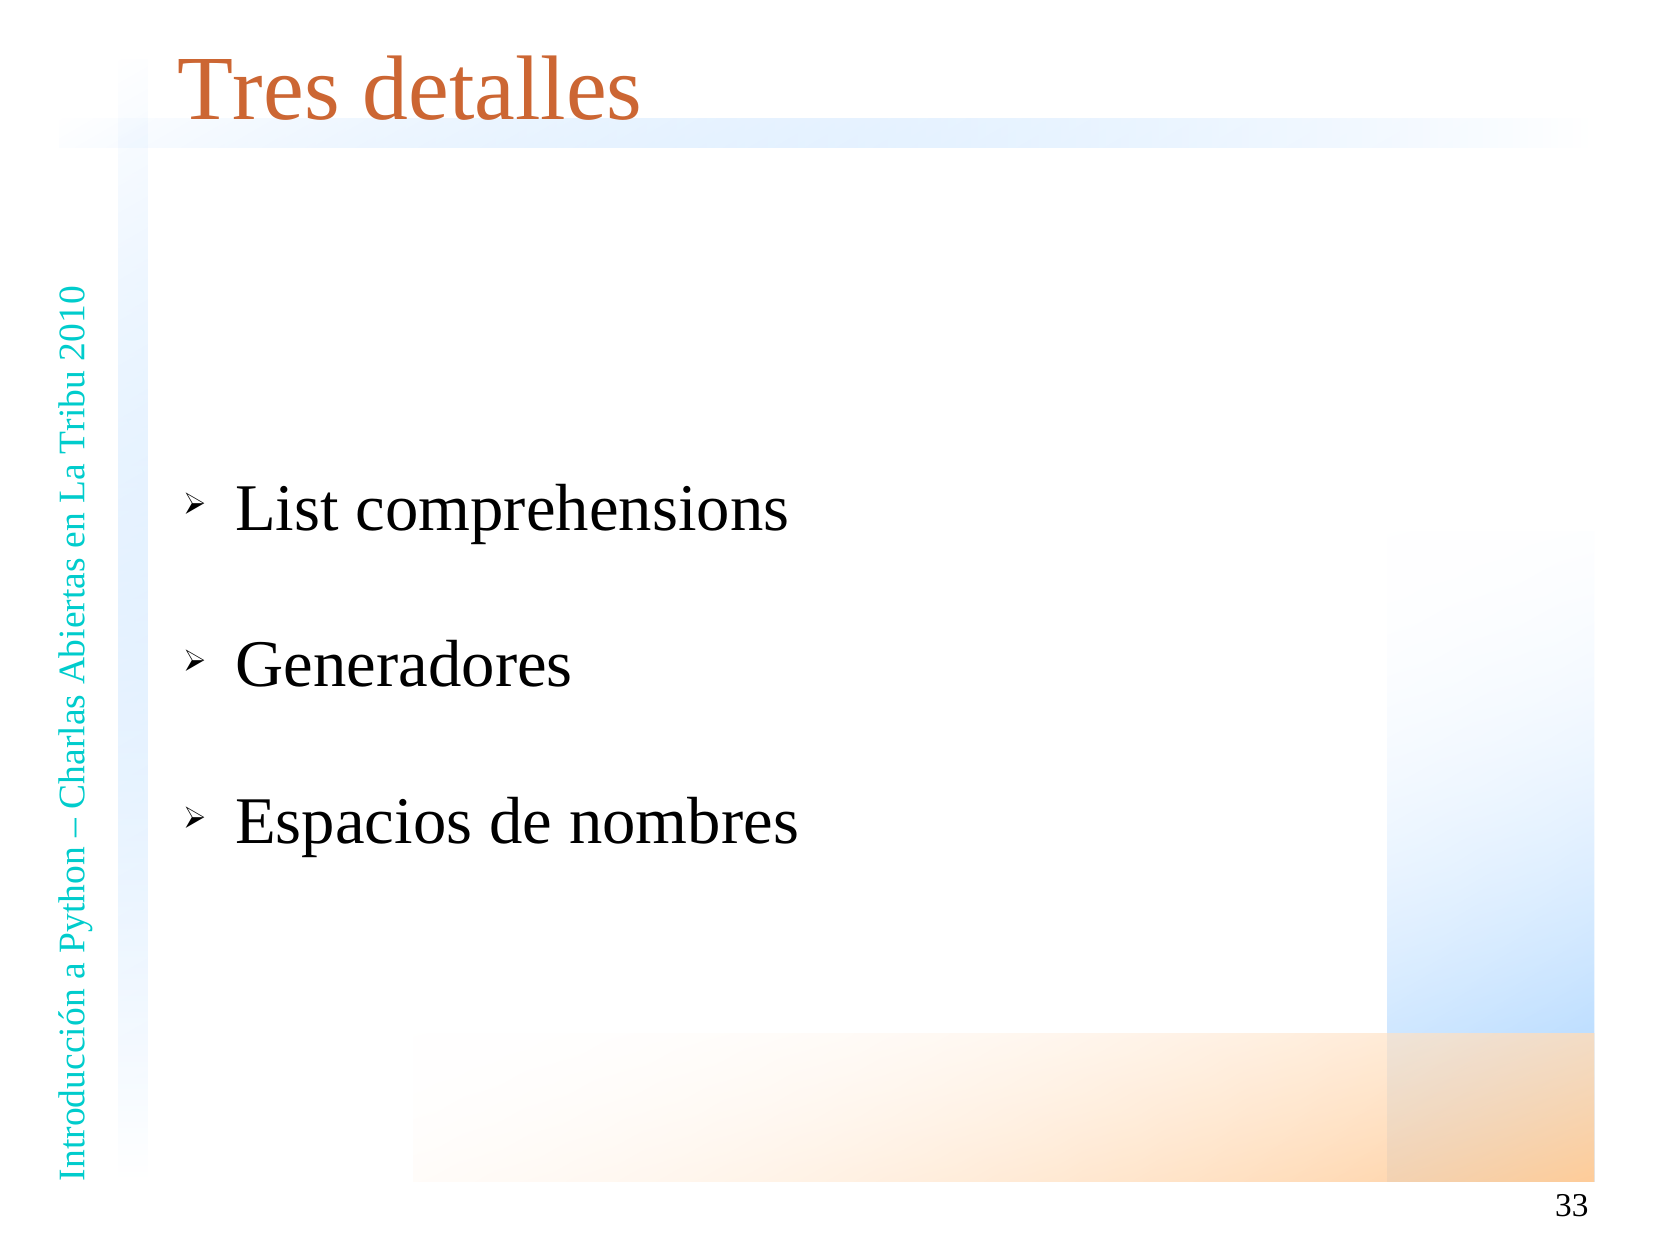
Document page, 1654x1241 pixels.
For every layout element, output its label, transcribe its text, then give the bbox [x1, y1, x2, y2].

title Tres detalles [177, 29, 1595, 147]
subtitle List comprehensions Generadores Espacios de nombres [147, 147, 1595, 1182]
